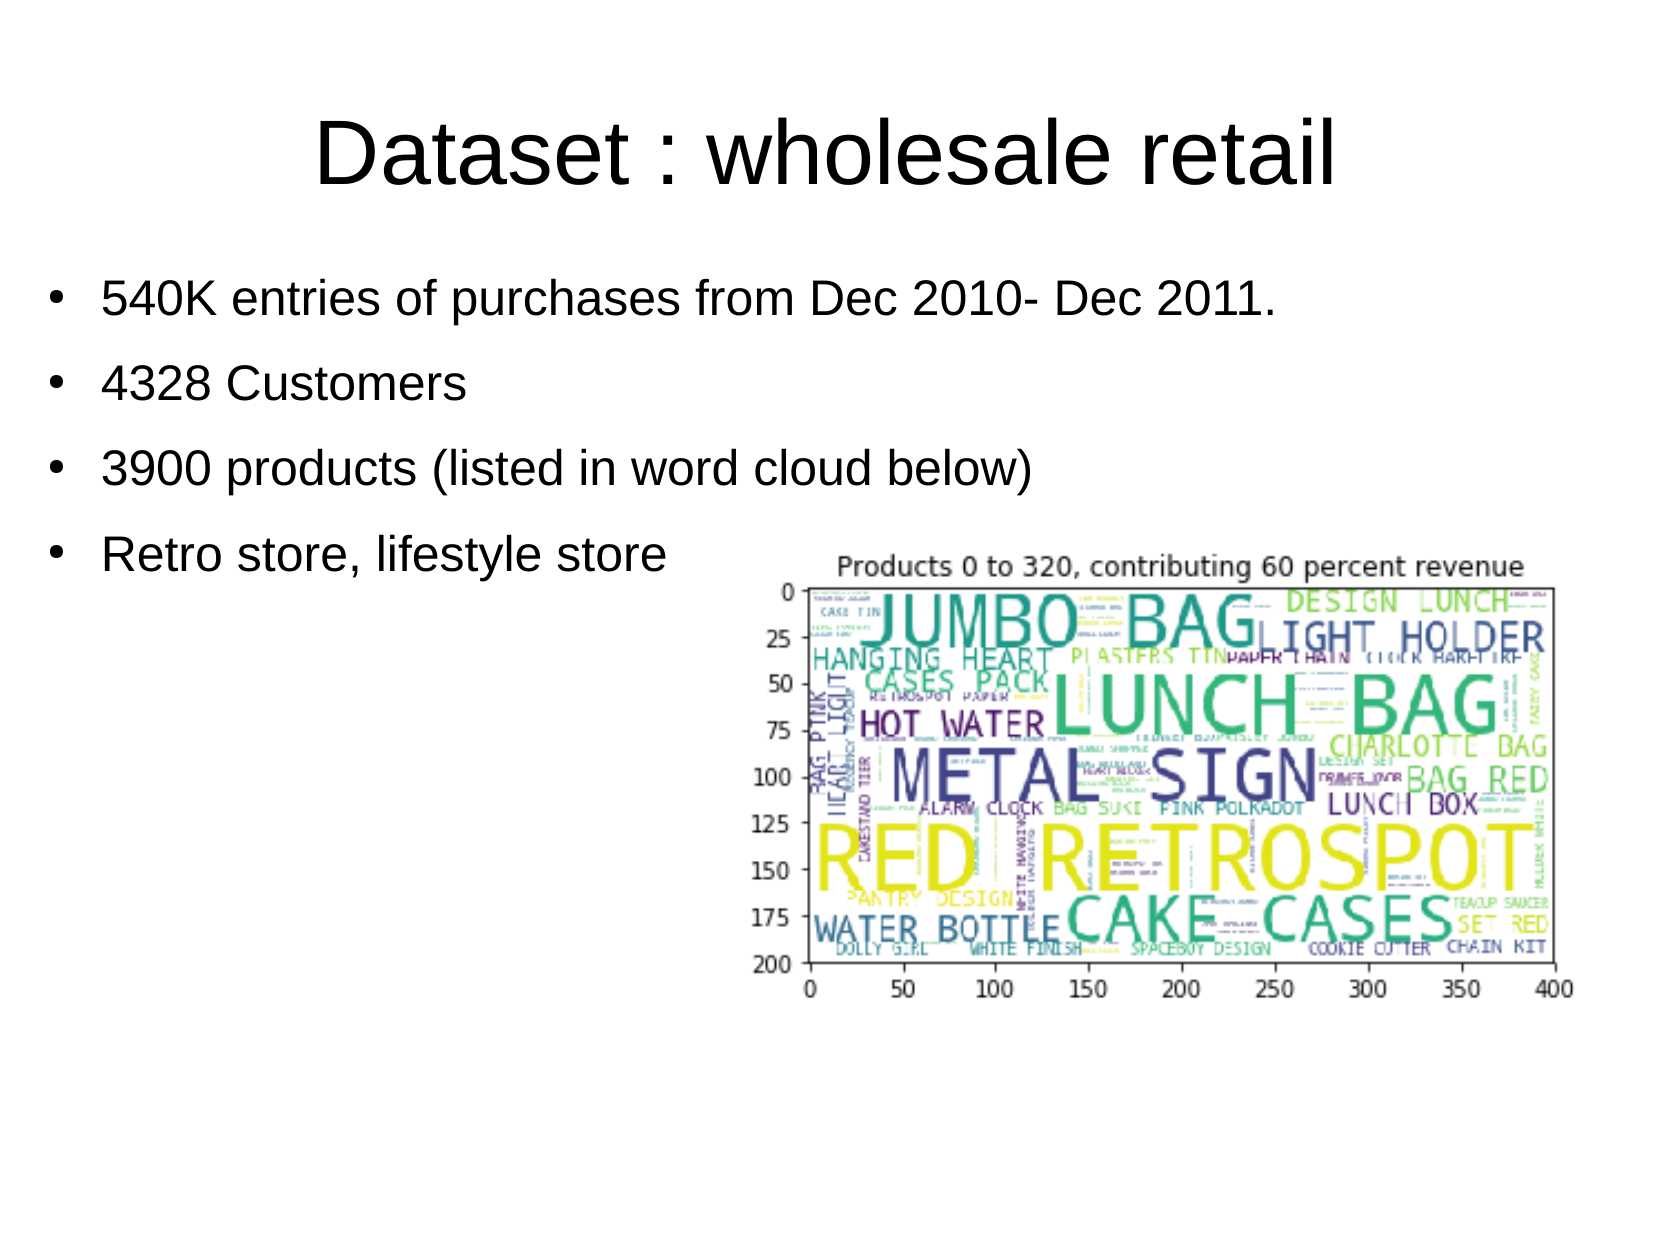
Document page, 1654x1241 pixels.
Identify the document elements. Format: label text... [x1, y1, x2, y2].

title Dataset : wholesale retail [82, 49, 1571, 257]
list 540K entries of purchases from Dec 2010- Dec 2011. 4328 Customers 3900 products (listed in word cloud below) Retro store, lifestyle store [30, 270, 1519, 990]
picture [735, 539, 1591, 1016]
